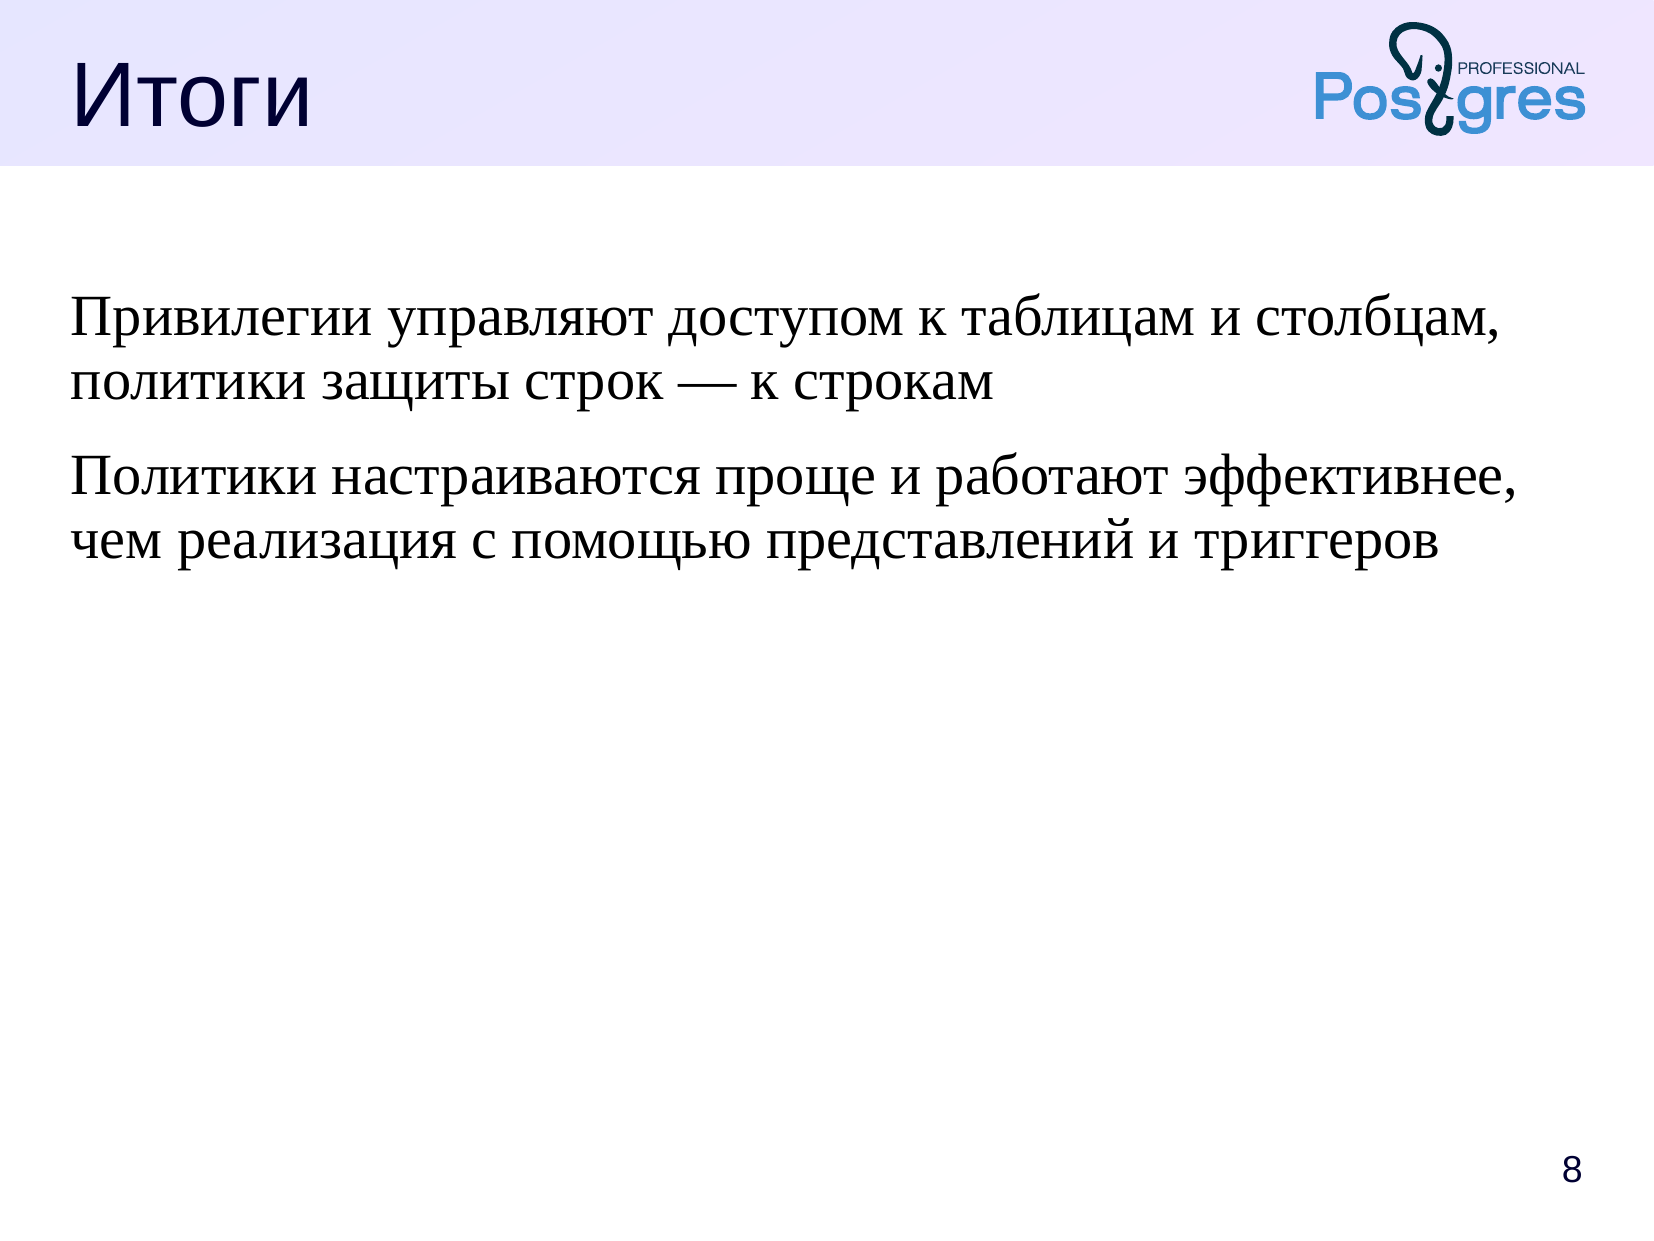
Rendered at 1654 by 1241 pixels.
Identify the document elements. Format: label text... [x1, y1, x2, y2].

list Привилегии управляют доступом к таблицам и столбцам, политики защиты строк — к строкам Политики настраиваются проще и работают эффективнее, чем реализация с помощью представлений и триггеров [70, 283, 1583, 1134]
title Итоги [70, 43, 1241, 147]
